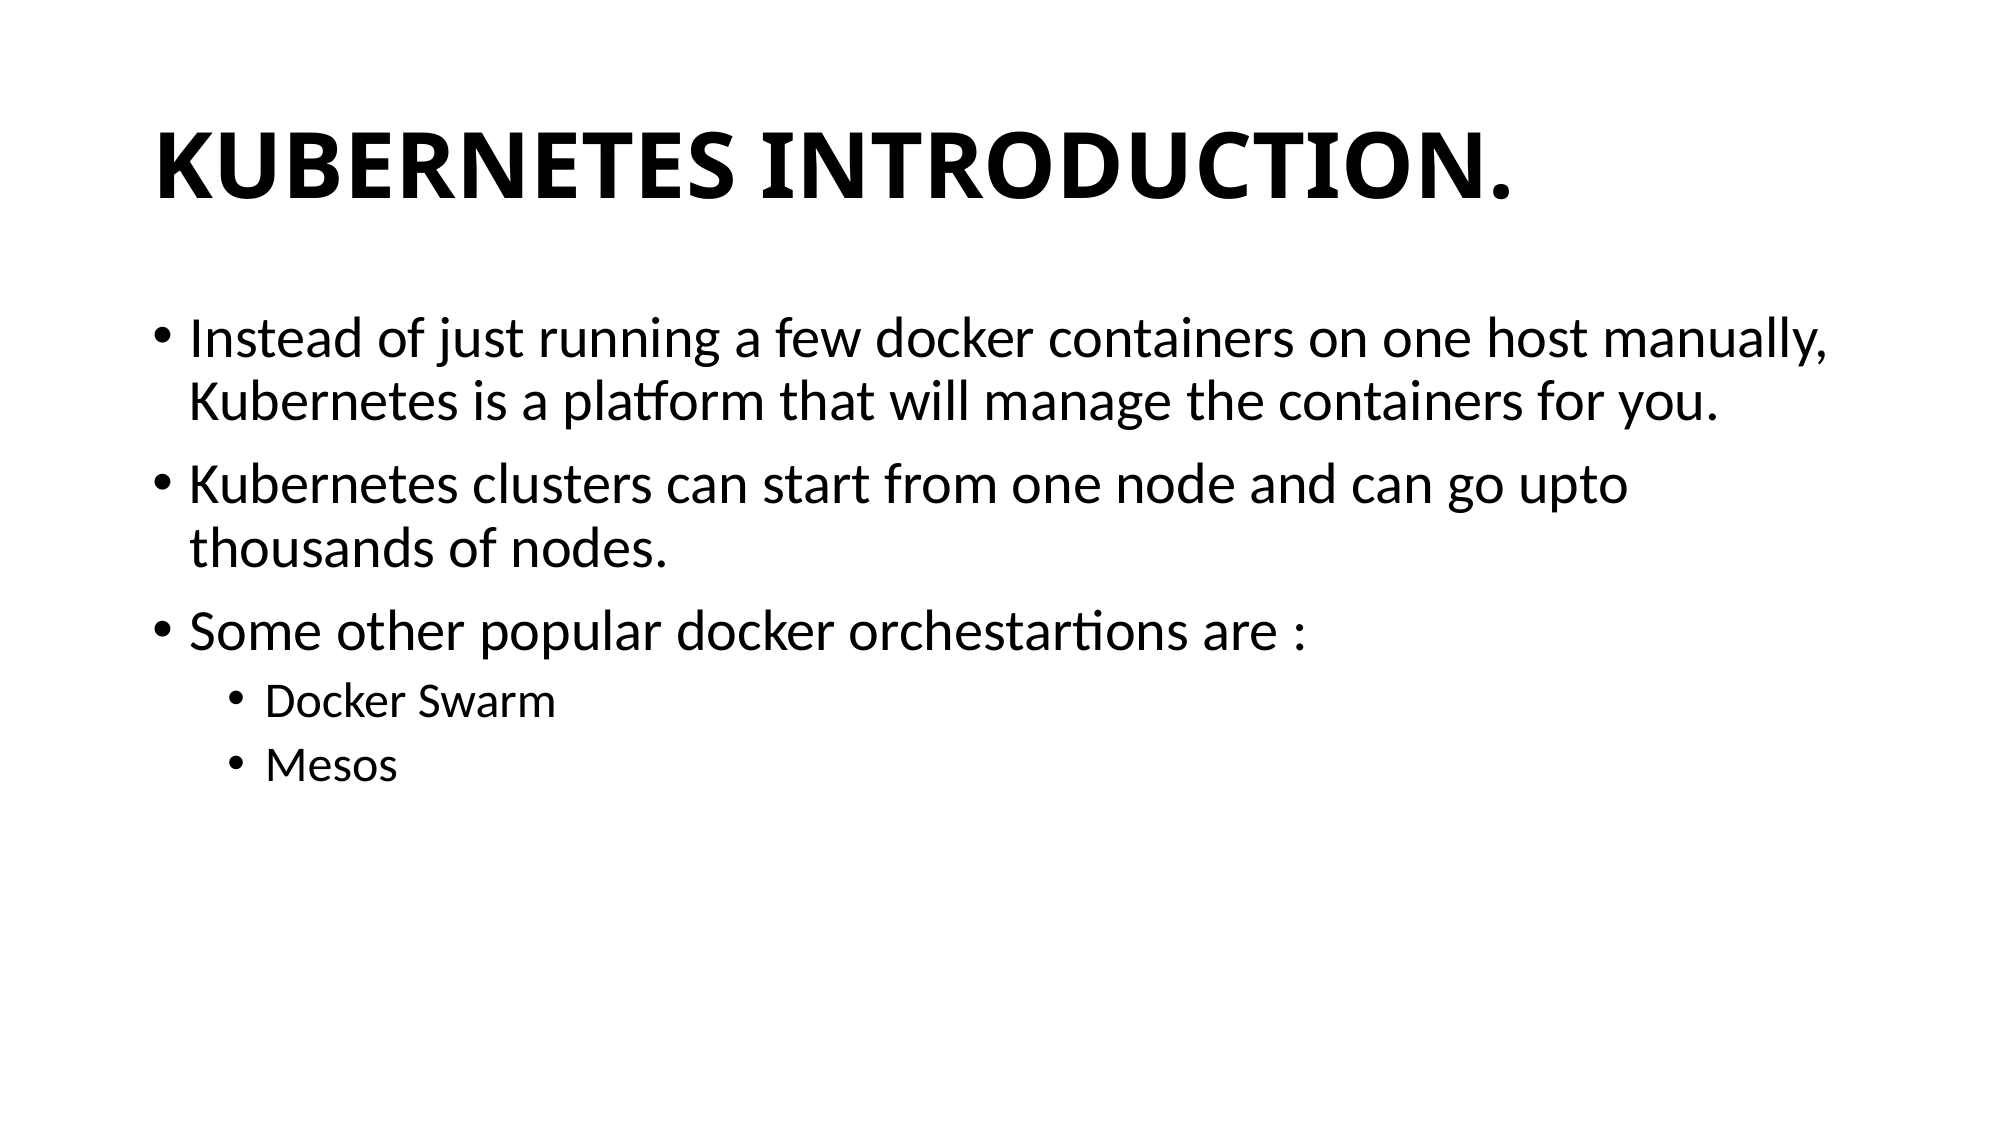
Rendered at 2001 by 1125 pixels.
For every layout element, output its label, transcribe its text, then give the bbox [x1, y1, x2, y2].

list Instead of just running a few docker containers on one host manually, Kubernetes is a platform that will manage the containers for you. Kubernetes clusters can start from one node and can go upto thousands of nodes. Some other popular docker orchestartions are : Docker Swarm Mesos [137, 299, 1863, 1014]
title KUBERNETES INTRODUCTION. [137, 59, 1863, 278]
